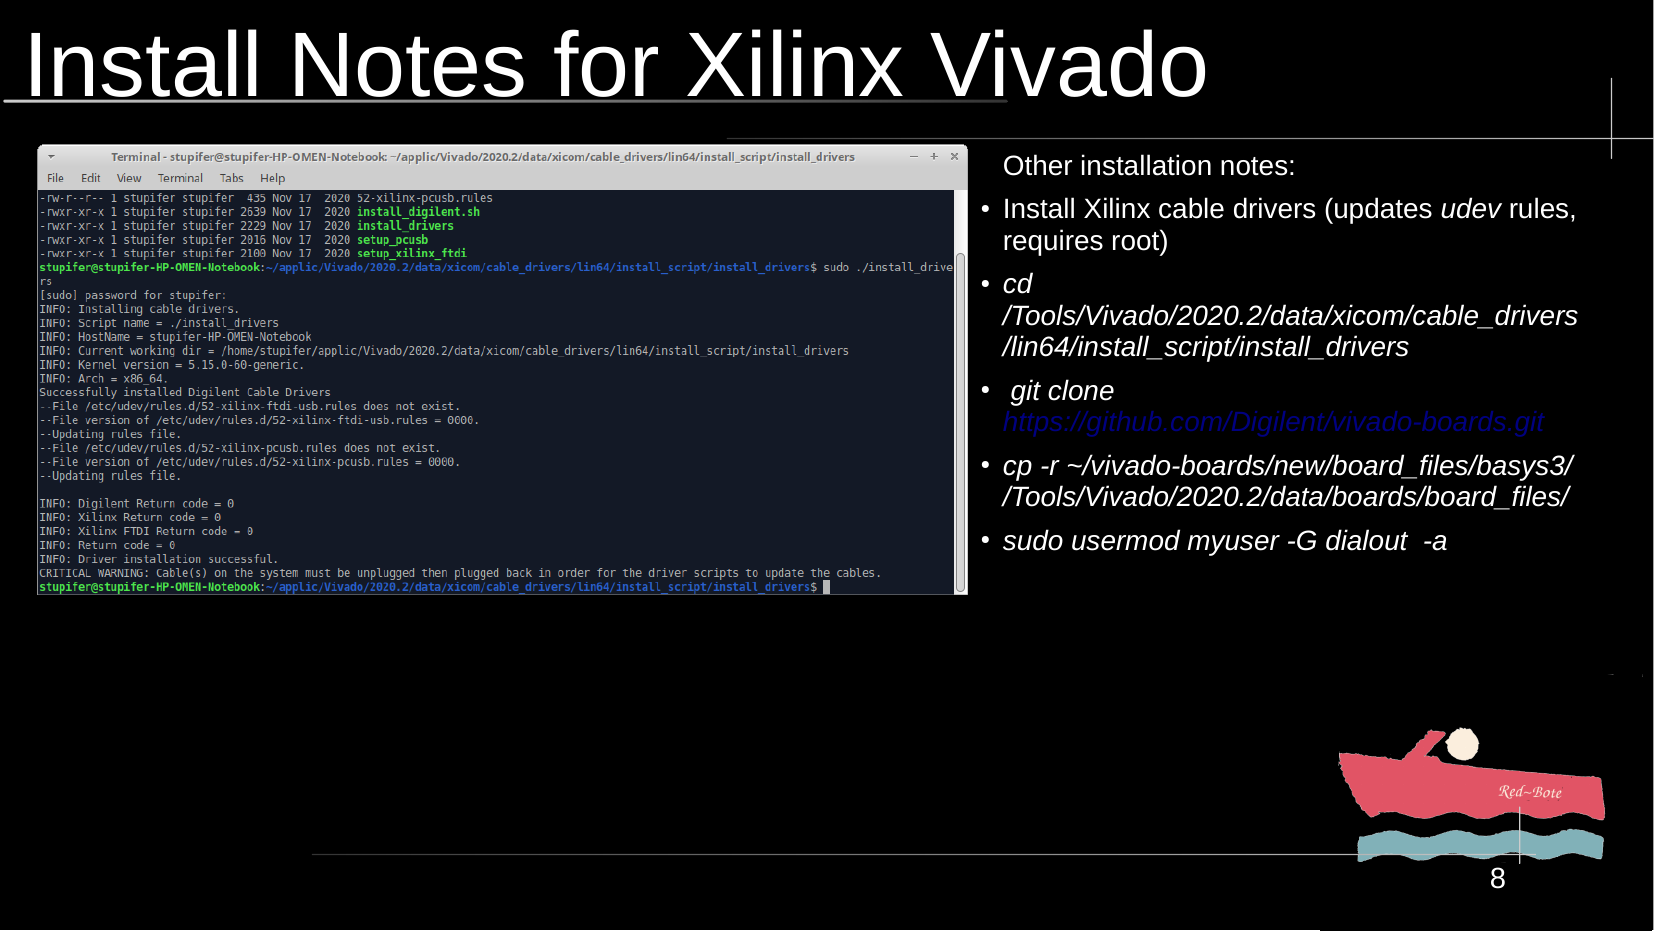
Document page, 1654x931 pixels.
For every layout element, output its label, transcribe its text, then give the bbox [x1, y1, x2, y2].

picture [1320, 674, 1652, 931]
list Other installation notes: Install Xilinx cable drivers (updates udev rules, requires root) cd /Tools/Vivado/2020.2/data/xicom/cable_drivers/lin64/install_script/install_drivers git clone https://github.com/Digilent/vivado-boards.git cp -r ~/vivado-boards/new/board_files/basys3/ /Tools/Vivado/2020.2/data/boards/board_files/ sudo usermod myuser -G dialout -a [973, 150, 1581, 601]
title Install Notes for Xilinx Vivado [23, 11, 1589, 119]
picture [37, 144, 968, 595]
